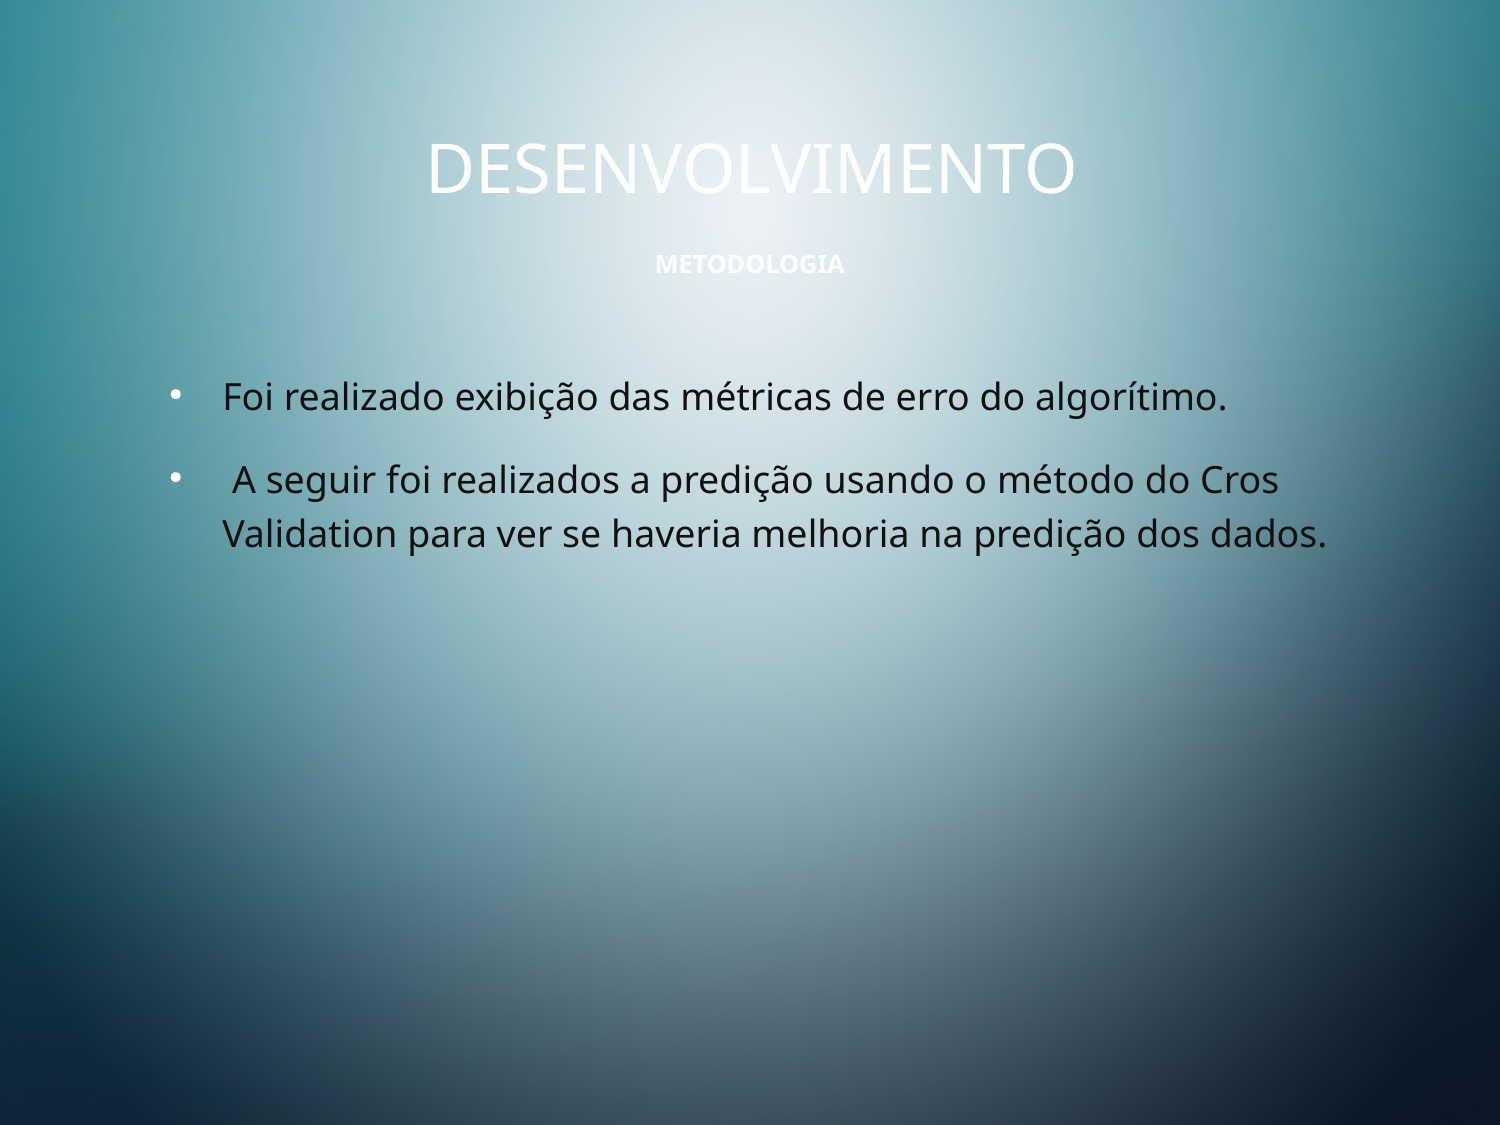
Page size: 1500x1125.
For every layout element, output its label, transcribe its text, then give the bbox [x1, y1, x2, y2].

picture [0, 0, 1500, 1125]
title Metodologia [140, 216, 1360, 317]
list [151, 363, 1371, 945]
title Desenvolvimento [151, 106, 1371, 237]
